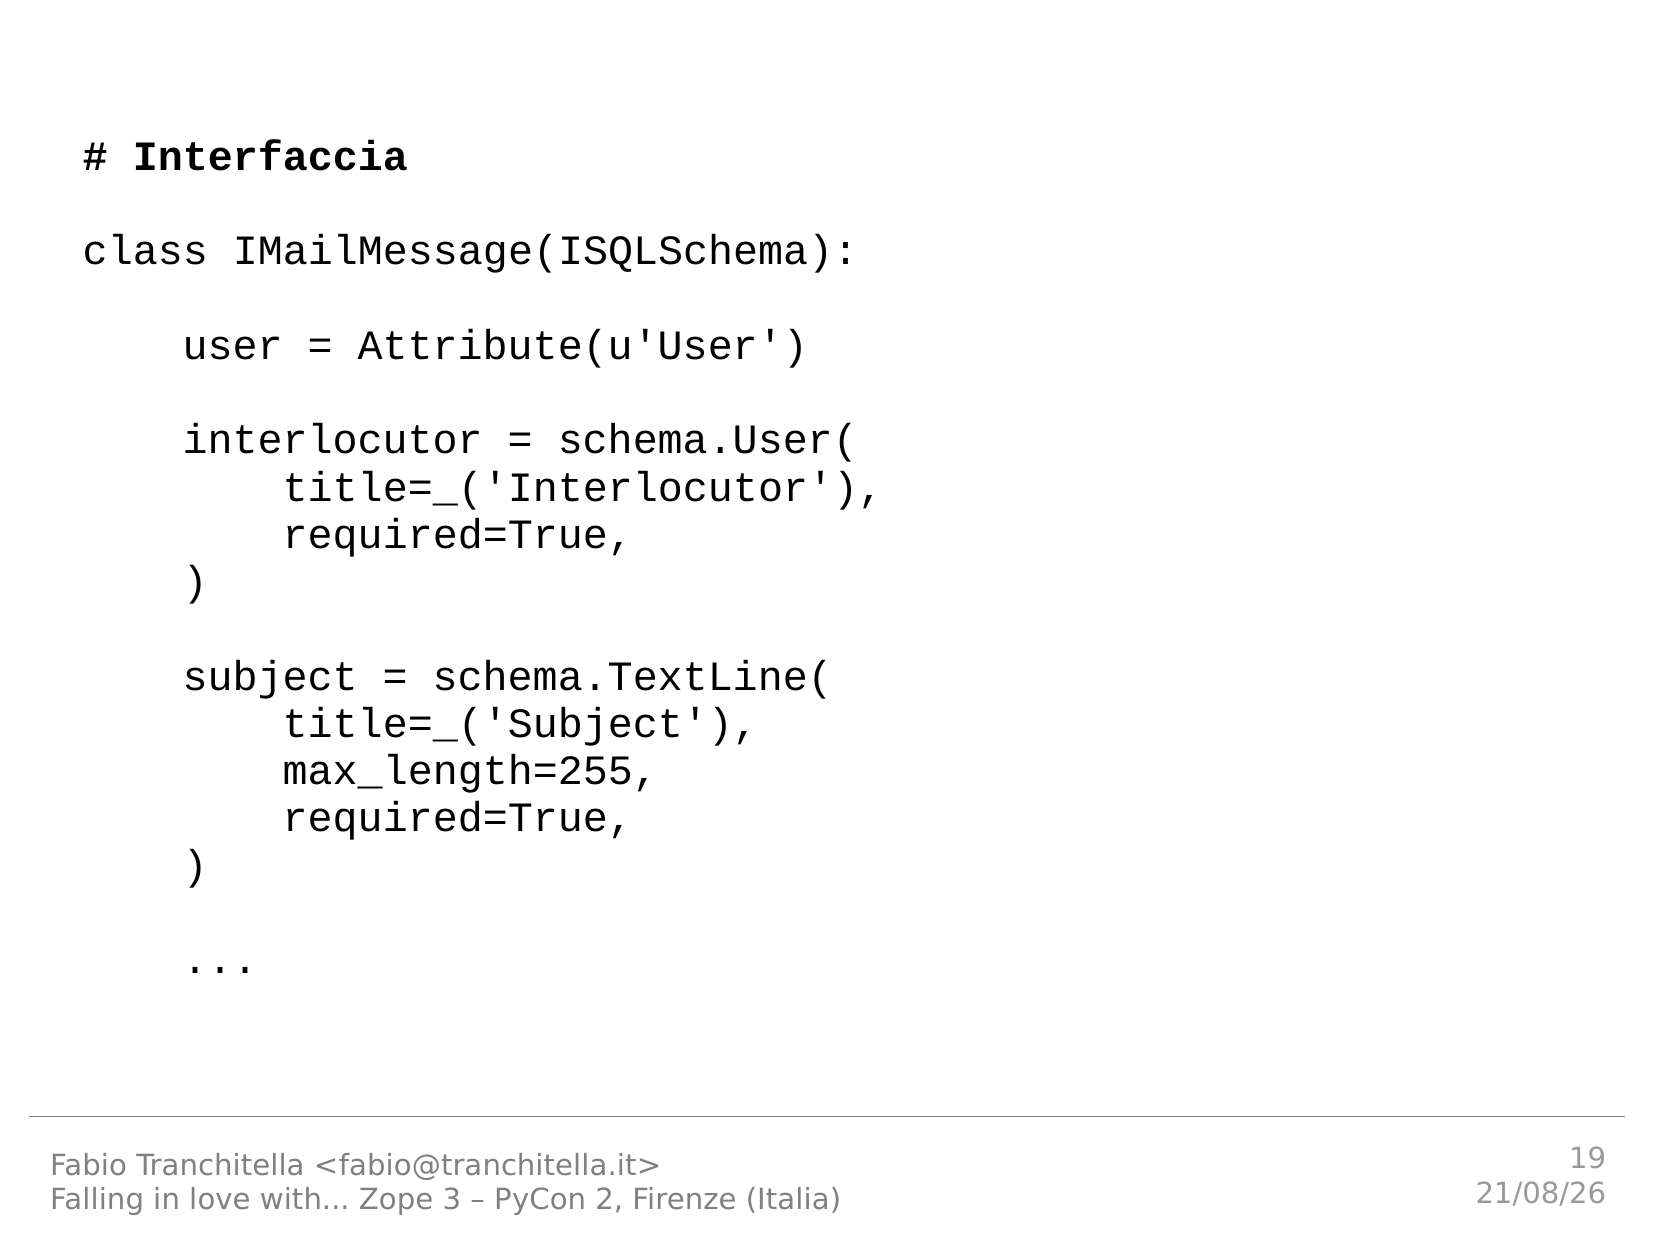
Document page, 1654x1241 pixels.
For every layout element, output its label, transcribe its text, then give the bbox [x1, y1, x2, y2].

subtitle # Interfaccia class IMailMessage(ISQLSchema): user = Attribute(u'User') interlocutor = schema.User( title=_('Interlocutor'), required=True, ) subject = schema.TextLine( title=_('Subject'), max_length=255, required=True, ) ... [82, 58, 1571, 1063]
